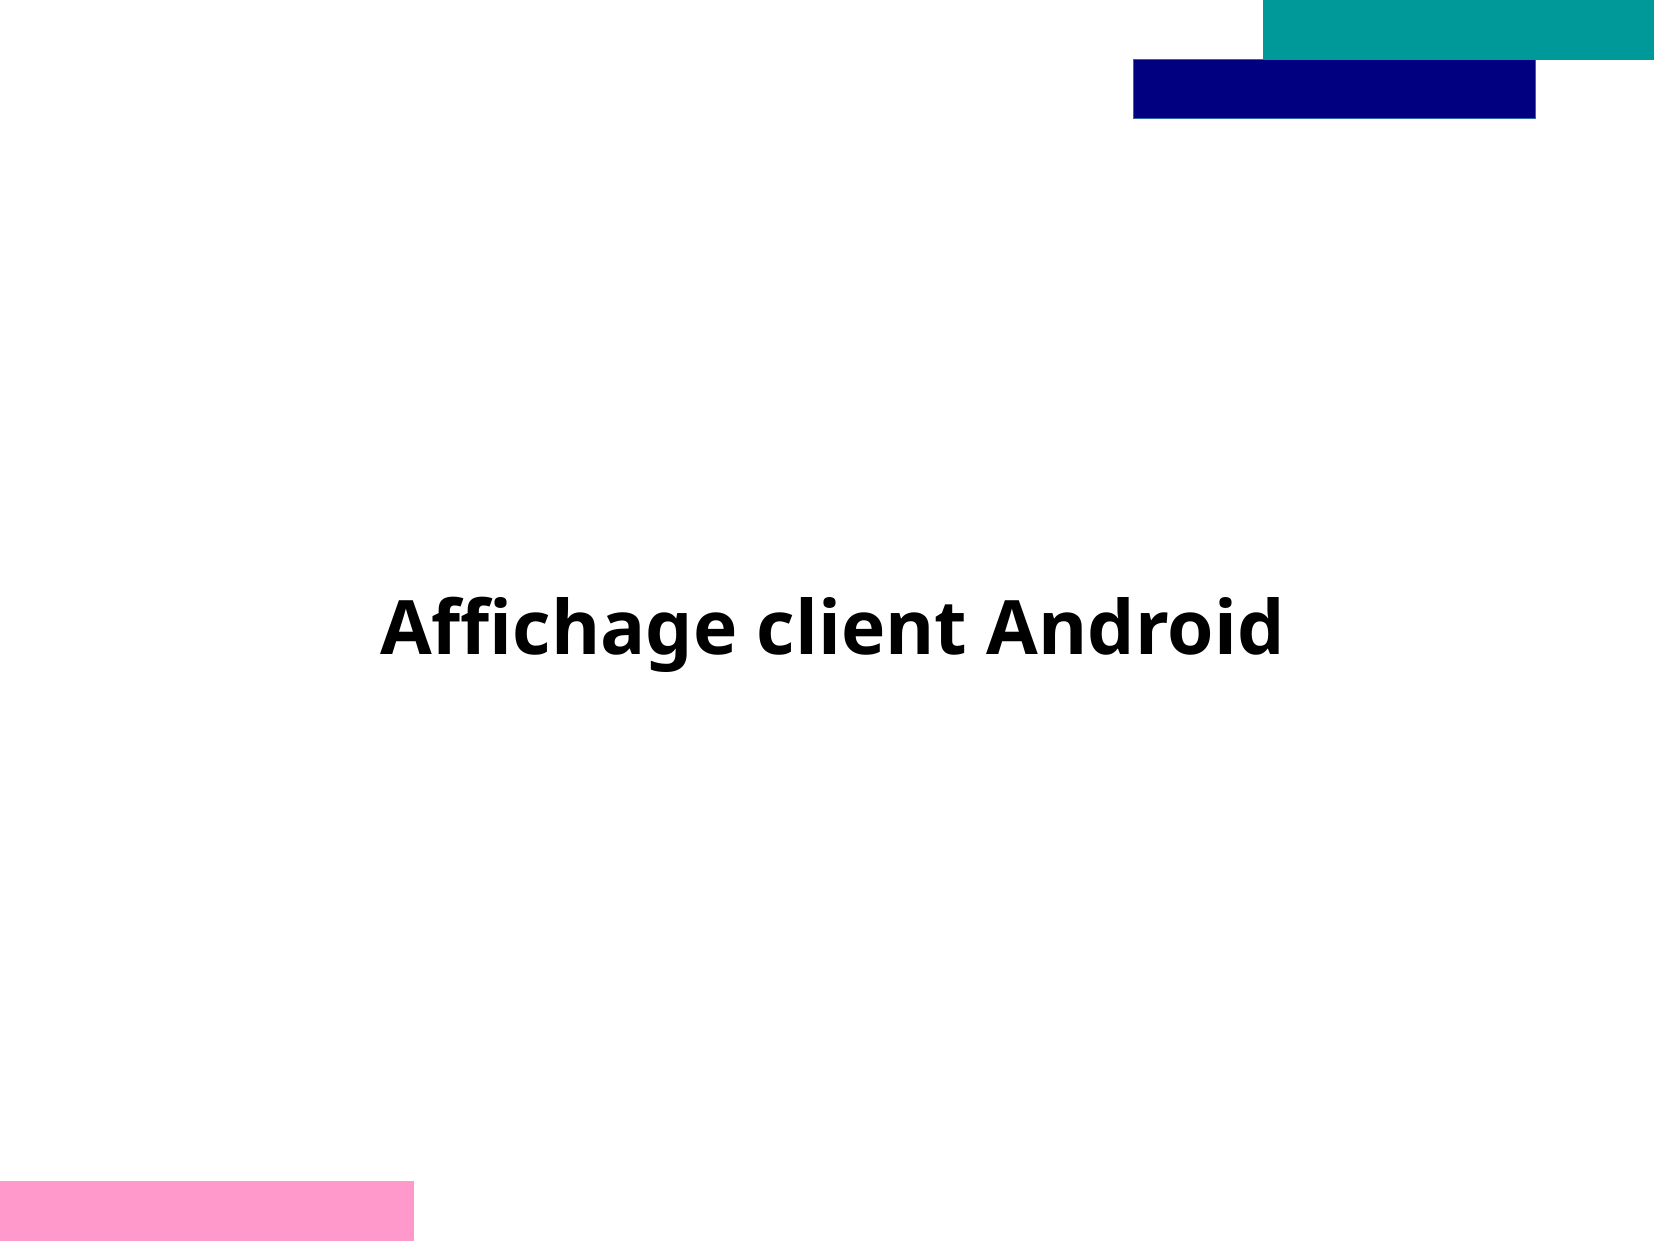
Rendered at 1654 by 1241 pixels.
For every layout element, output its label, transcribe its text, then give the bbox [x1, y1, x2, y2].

text_box [1133, 0, 1654, 119]
text_box [0, 1181, 414, 1241]
text_box Affichage client Android [200, 566, 1465, 682]
